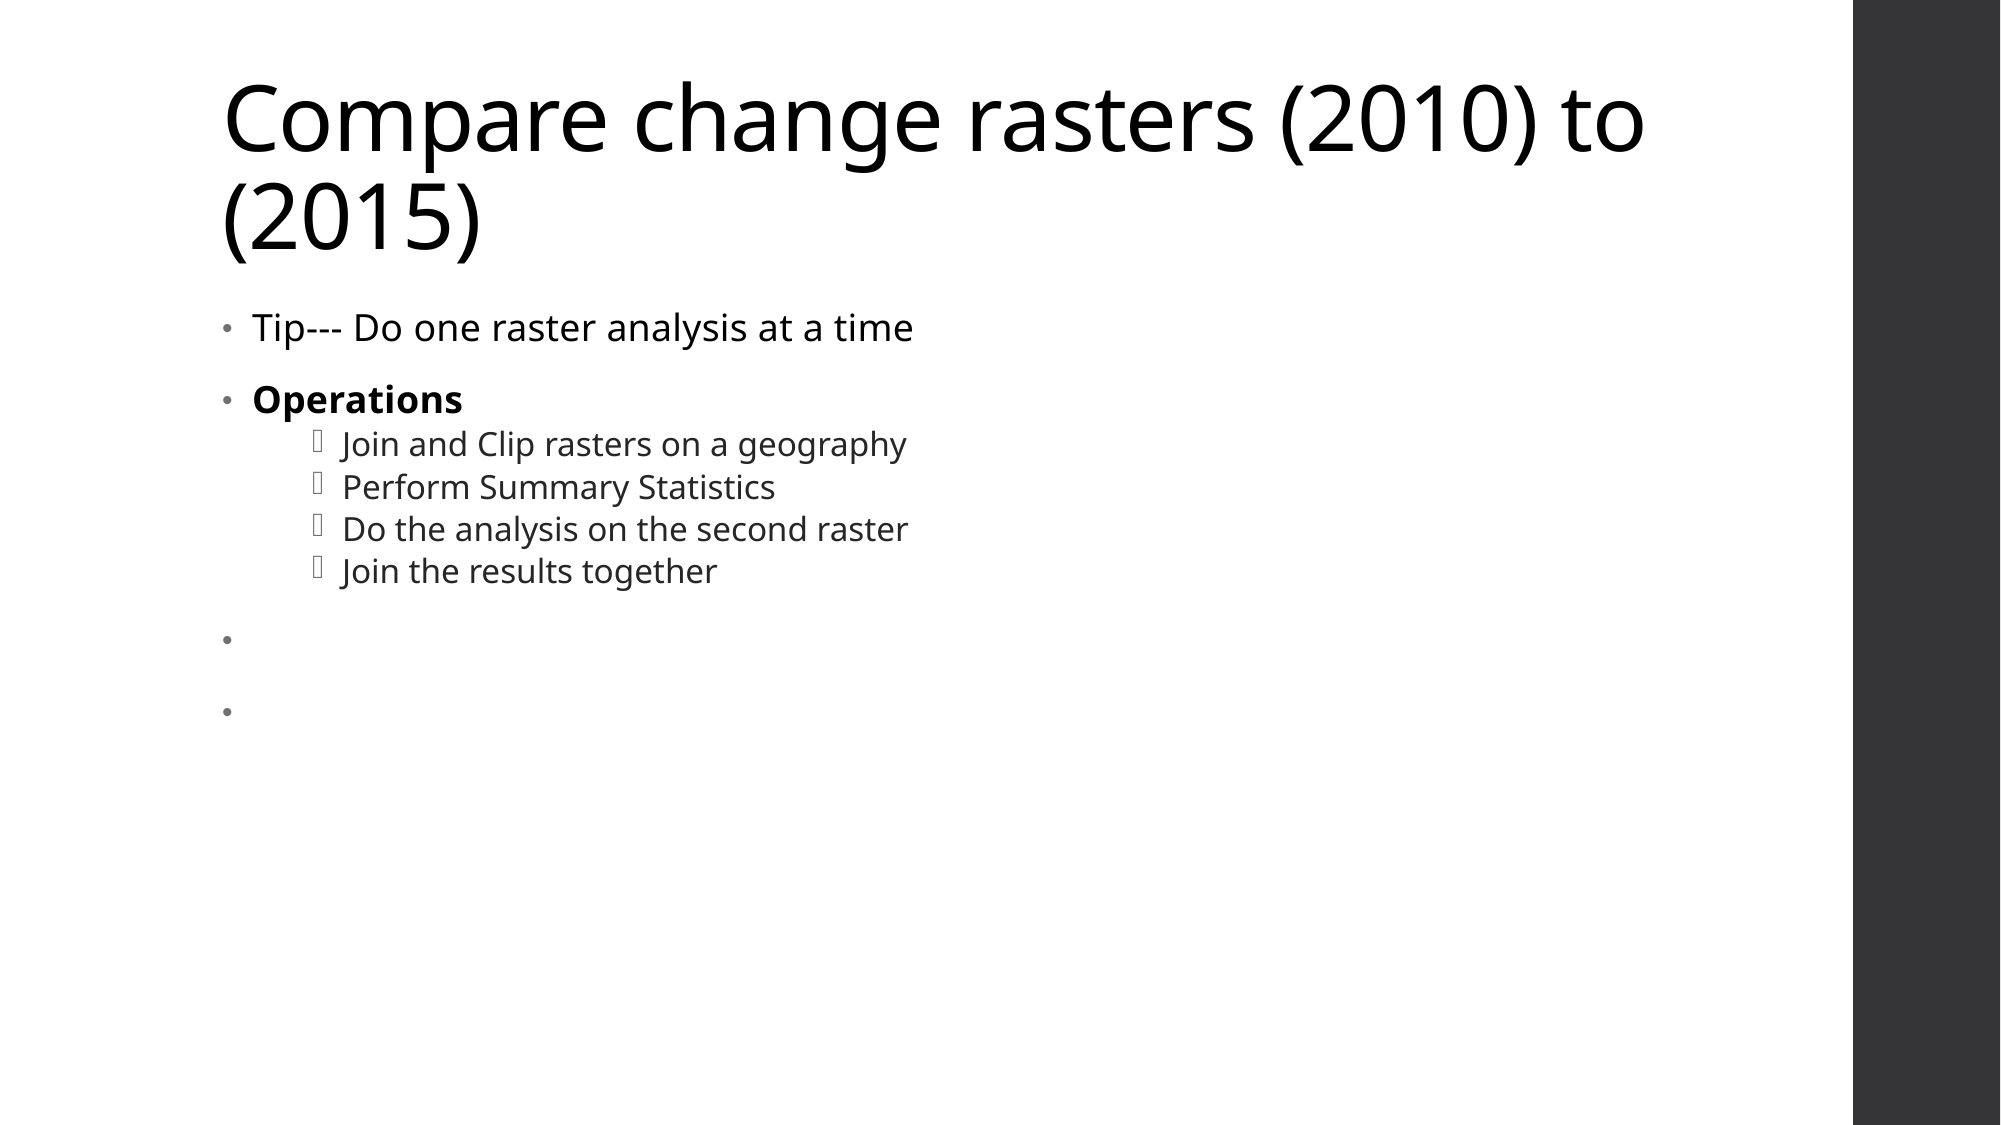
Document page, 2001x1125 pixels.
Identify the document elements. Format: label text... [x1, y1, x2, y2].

list Tip--- Do one raster analysis at a time Operations Join and Clip rasters on a geography Perform Summary Statistics Do the analysis on the second raster Join the results together [206, 299, 1617, 1014]
title Compare change rasters (2010) to (2015) [206, 60, 1797, 278]
